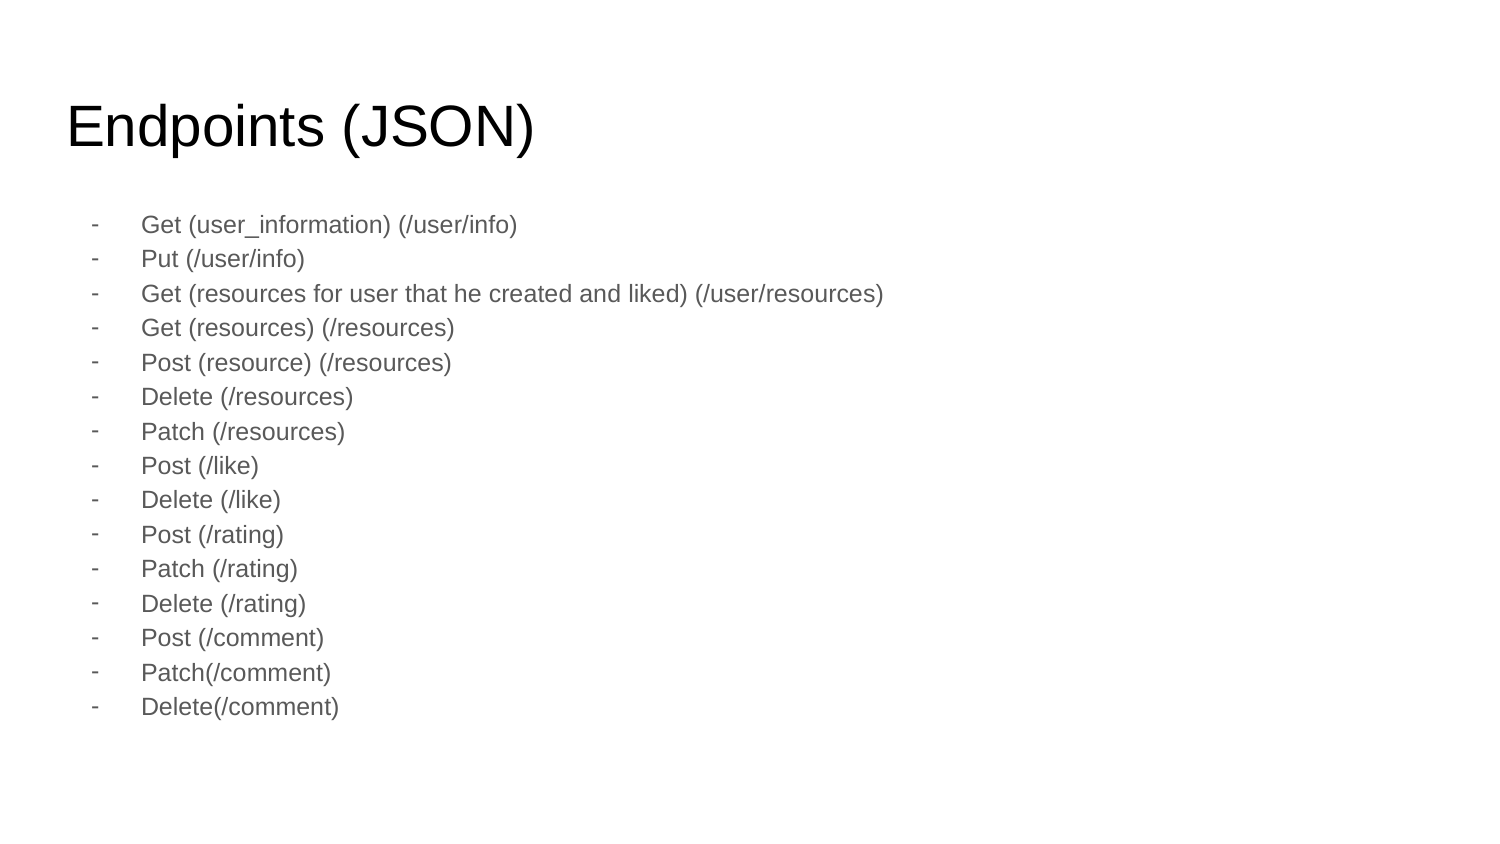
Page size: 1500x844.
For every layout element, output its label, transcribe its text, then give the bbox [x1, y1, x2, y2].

list Get (user_information) (/user/info) Put (/user/info) Get (resources for user that he created and liked) (/user/resources) Get (resources) (/resources) Post (resource) (/resources) Delete (/resources) Patch (/resources) Post (/like) Delete (/like) Post (/rating) Patch (/rating) Delete (/rating) Post (/comment) Patch(/comment) Delete(/comment) [51, 189, 1449, 809]
title Endpoints (JSON) [51, 72, 1449, 167]
